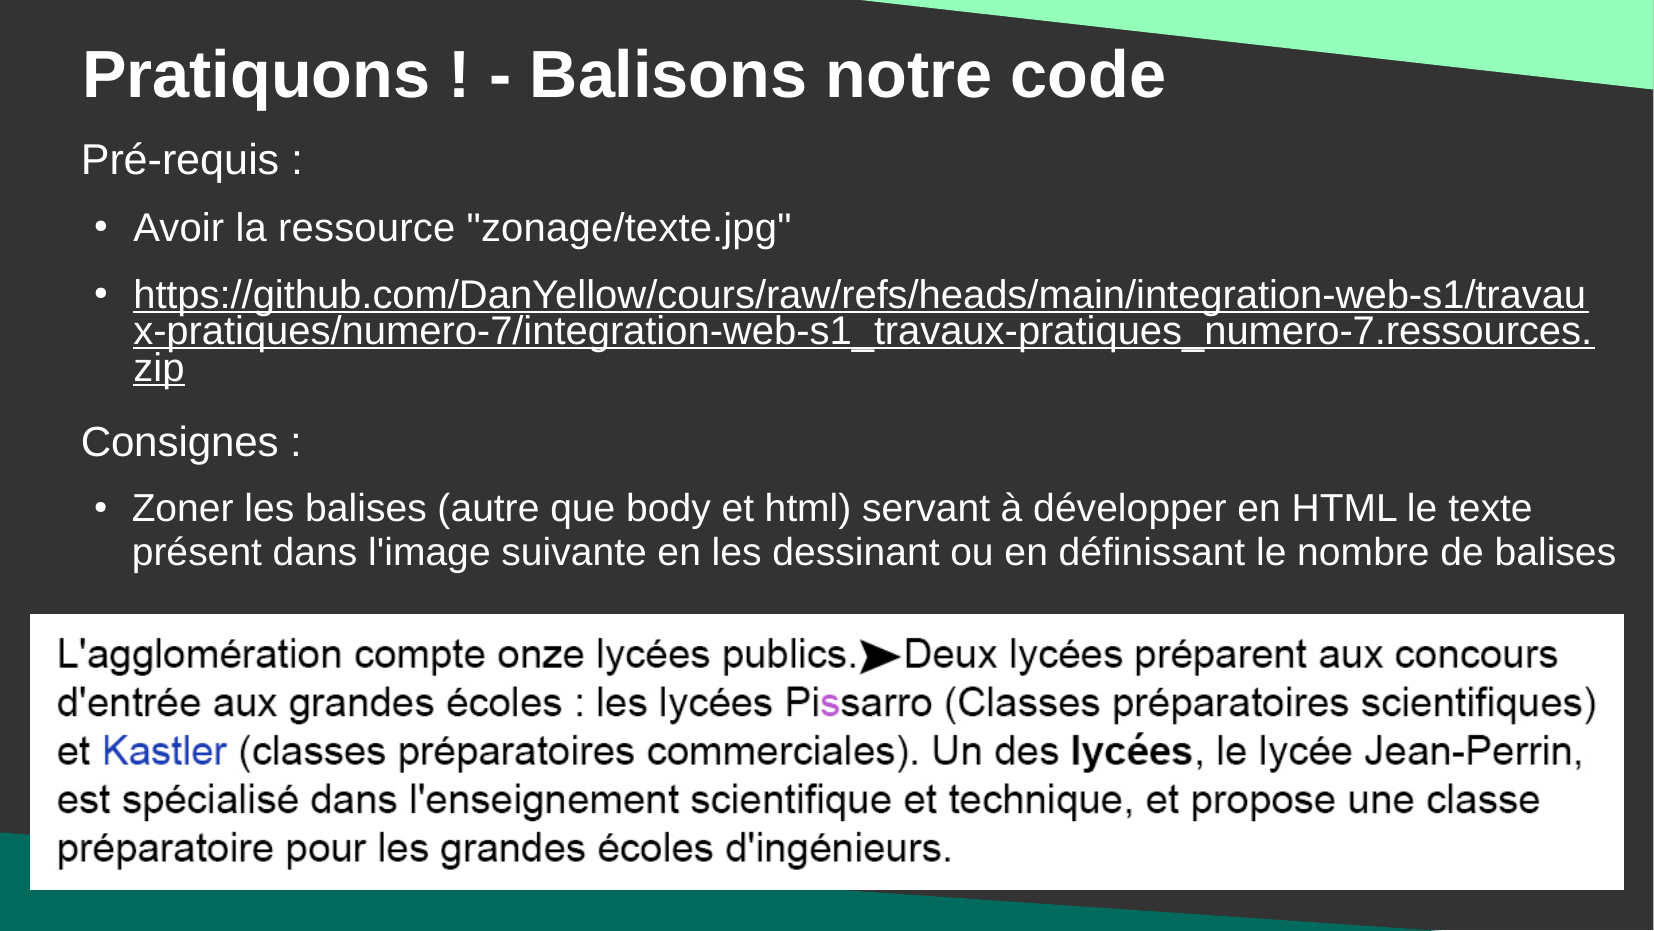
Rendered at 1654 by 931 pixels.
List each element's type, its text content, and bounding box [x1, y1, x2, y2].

text_box [860, 0, 1654, 90]
list Pré-requis : Avoir la ressource "zonage/texte.jpg" https://github.com/DanYellow/cours/raw/refs/heads/main/integration-web-s1/travaux-pratiques/numero-7/integration-web-s1_travaux-pratiques_numero-7.ressources.zip [80, 135, 1620, 319]
title Pratiquons ! - Balisons notre code [82, 37, 1571, 114]
list Consignes : Zoner les balises (autre que body et html) servant à développer en HTML le texte présent dans l'image suivante en les dessinant ou en définissant le nombre de balises [80, 418, 1620, 579]
picture [30, 614, 1624, 890]
